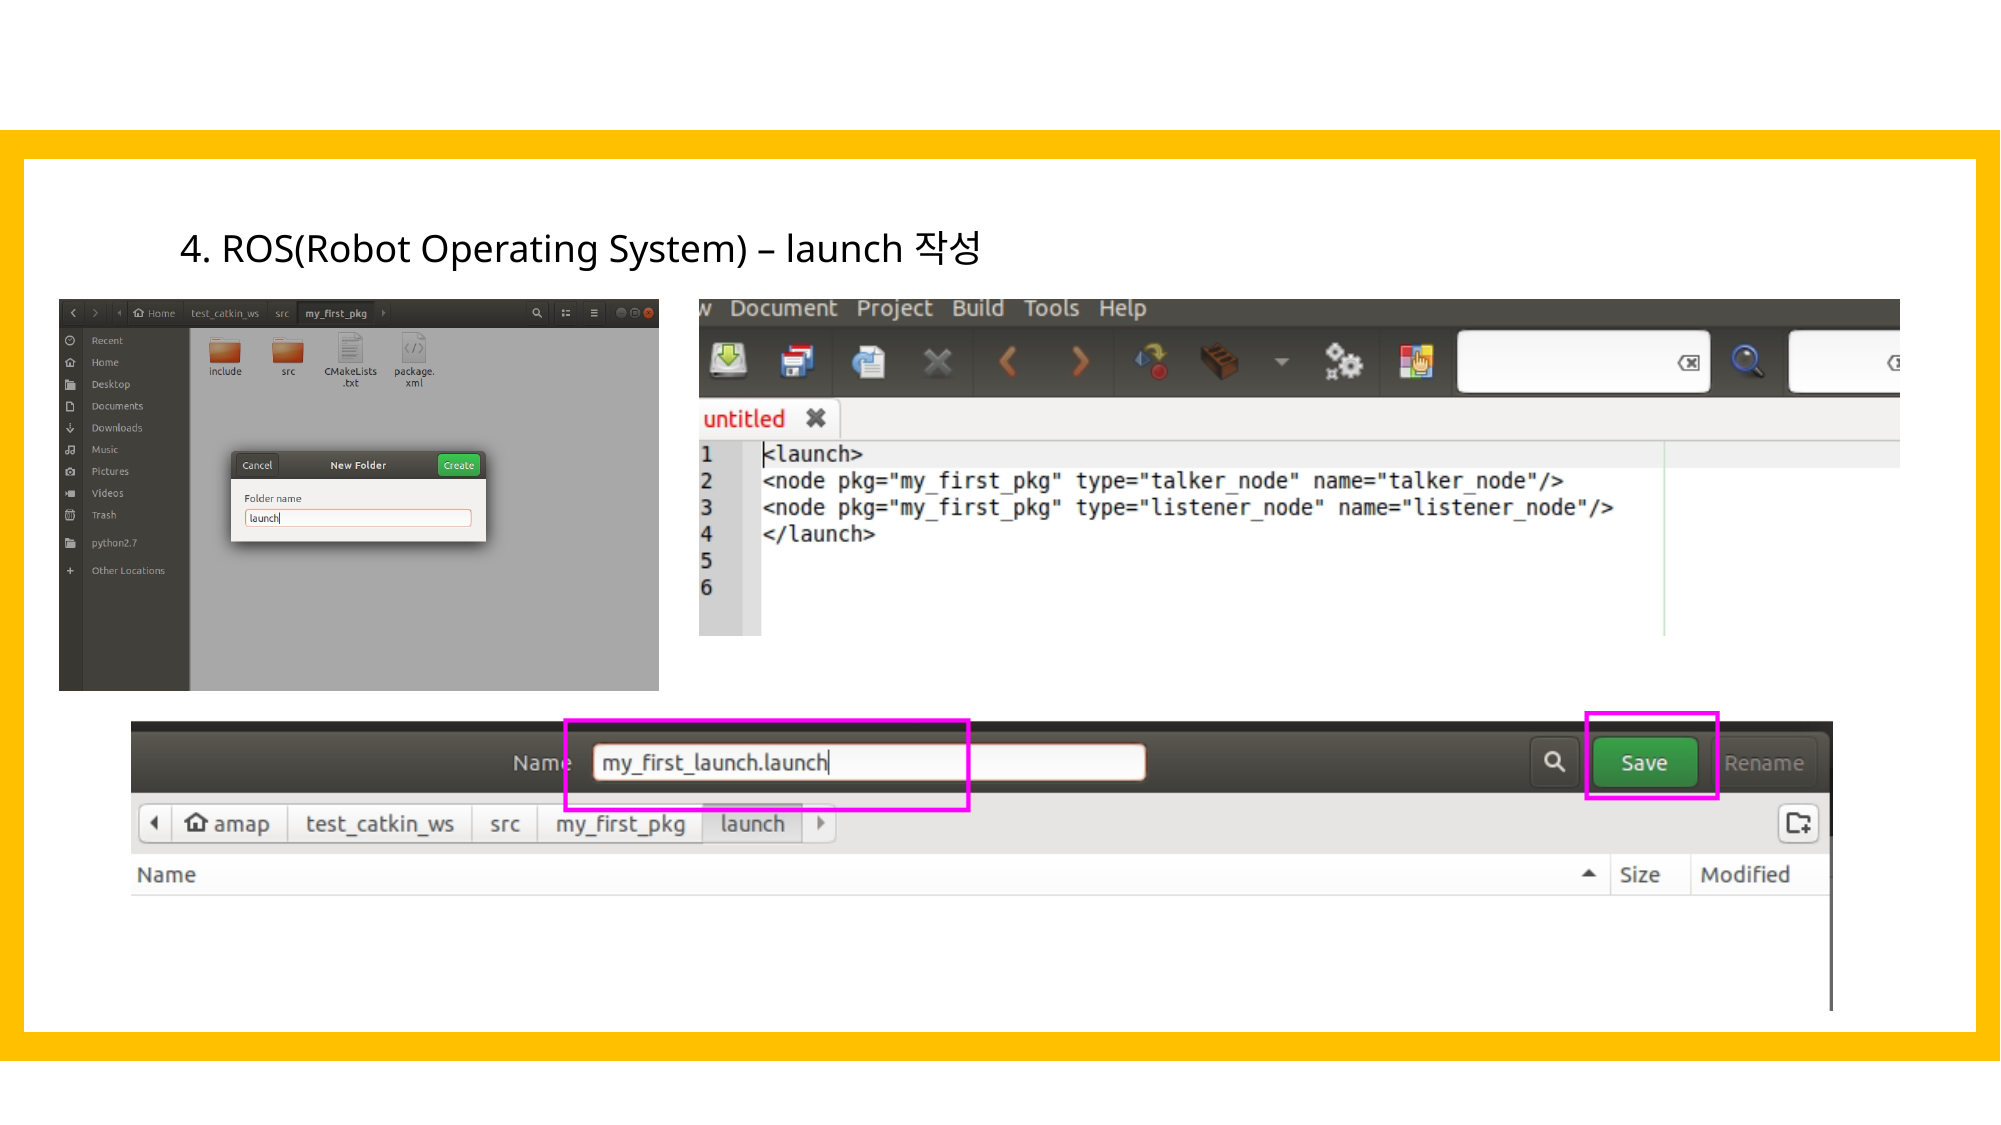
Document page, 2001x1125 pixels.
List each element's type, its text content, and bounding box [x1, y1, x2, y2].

picture [59, 299, 659, 691]
text_box 4. ROS(Robot Operating System) – launch 작성 [165, 217, 1482, 278]
picture [131, 711, 1833, 1011]
picture [699, 299, 1900, 636]
